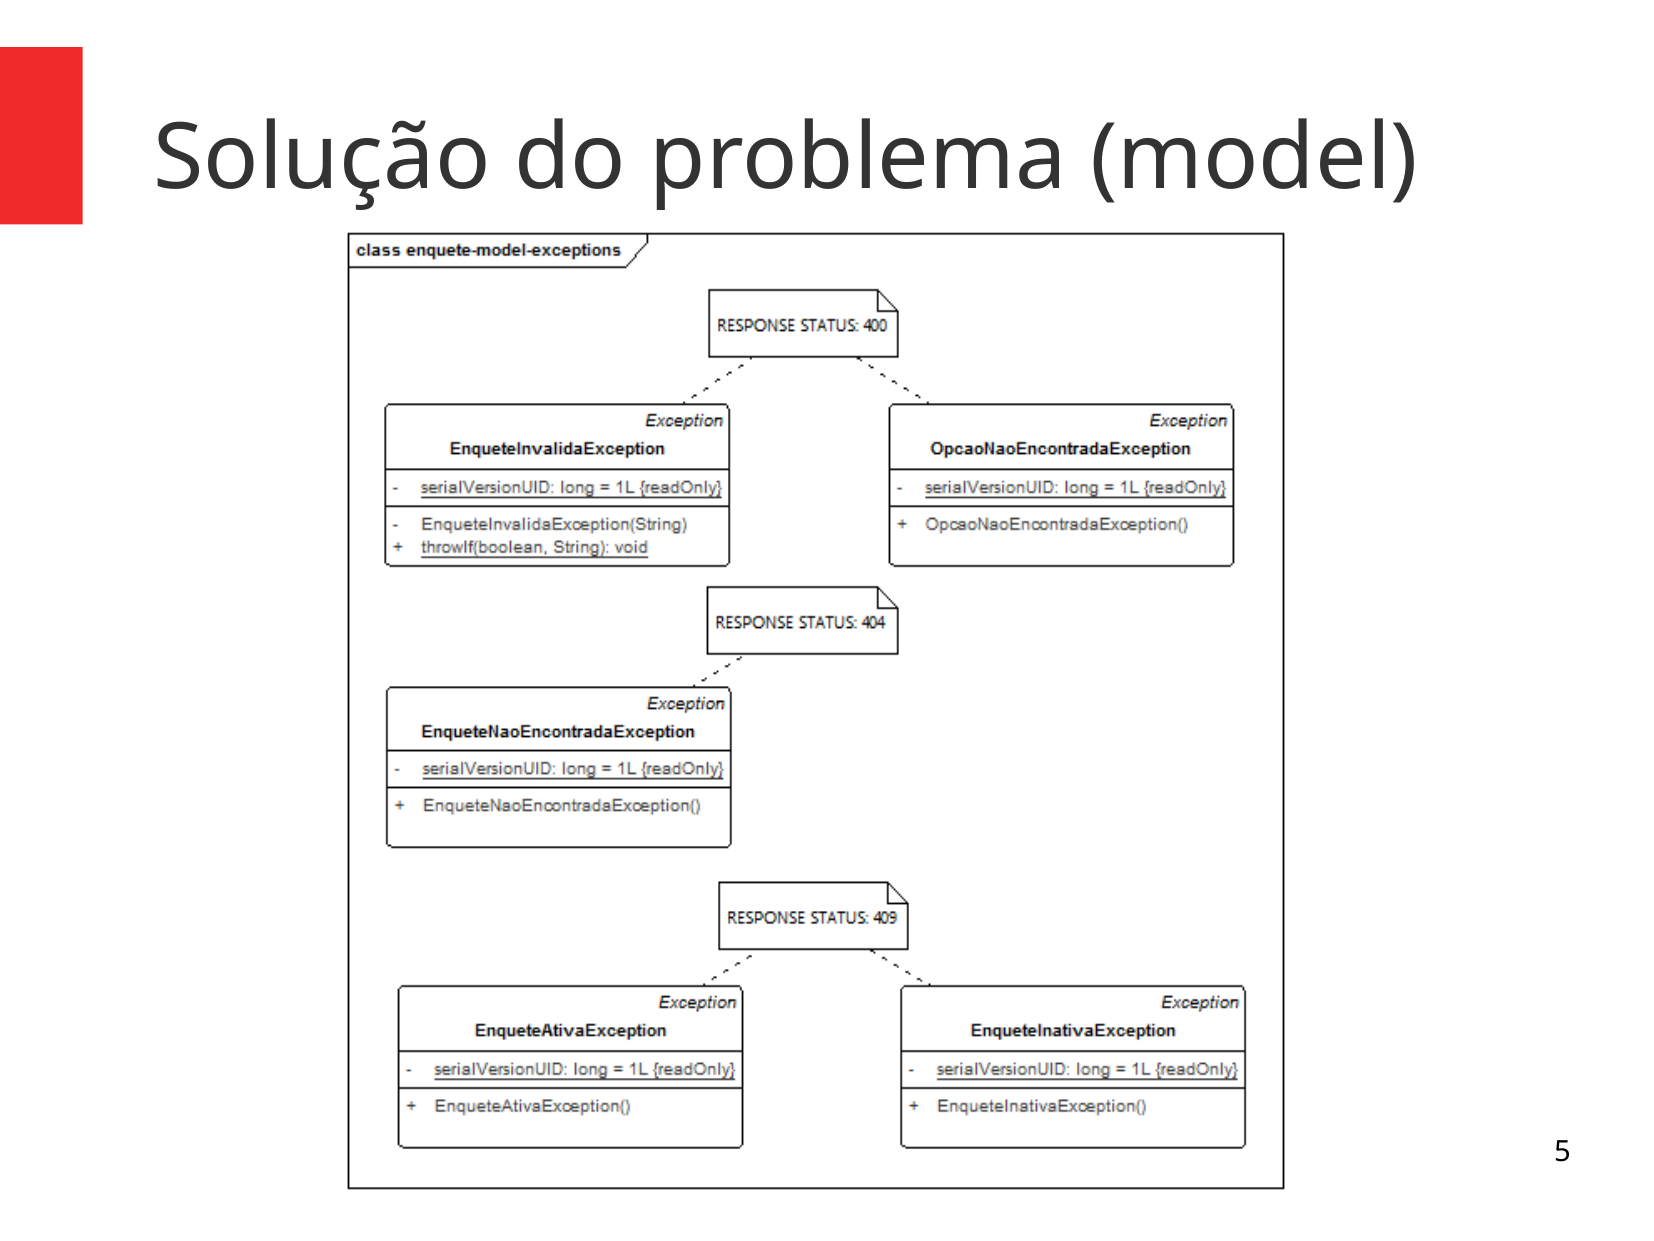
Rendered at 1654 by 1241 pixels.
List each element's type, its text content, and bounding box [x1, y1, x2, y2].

title Solução do problema (model) [118, 49, 1571, 257]
picture [343, 228, 1288, 1193]
